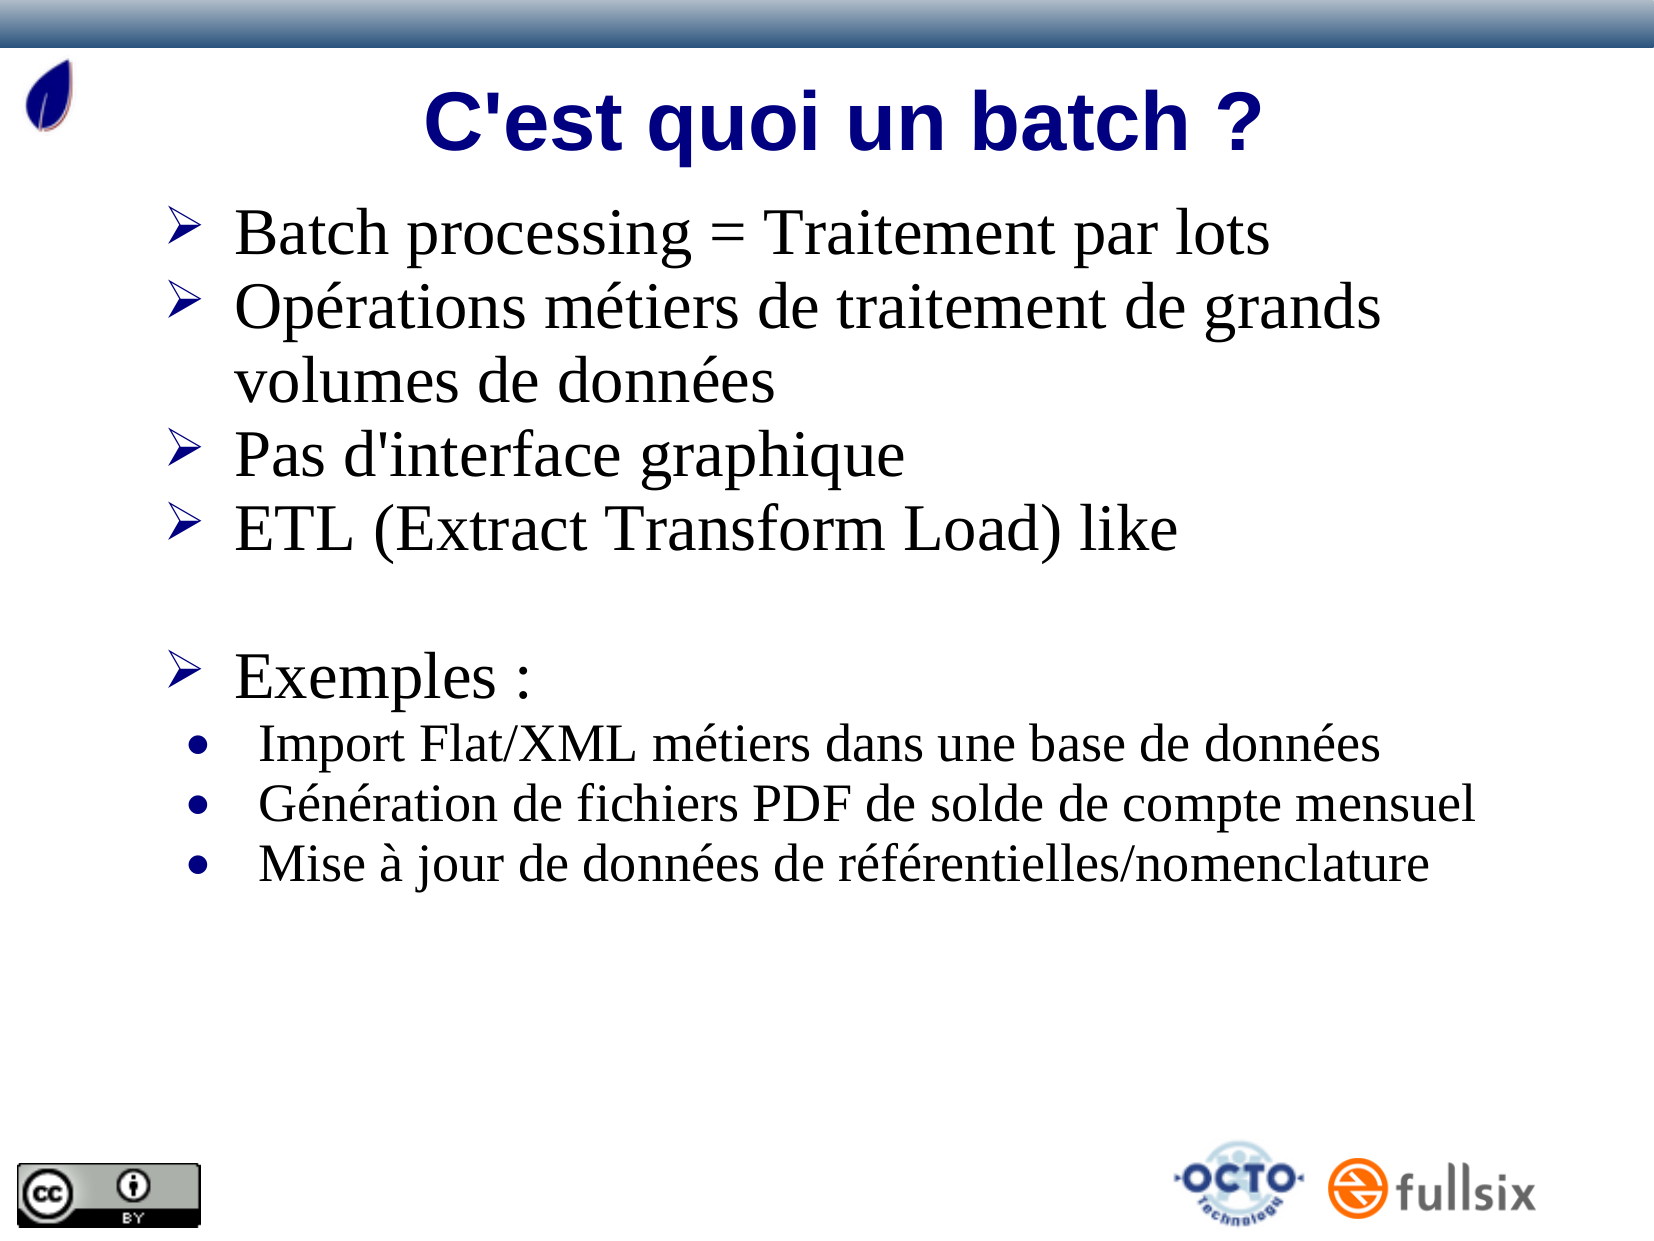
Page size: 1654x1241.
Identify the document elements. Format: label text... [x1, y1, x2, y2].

title C'est quoi un batch ? [156, 55, 1534, 188]
picture [17, 1163, 201, 1228]
list Batch processing = Traitement par lots Opérations métiers de traitement de grands volumes de données Pas d'interface graphique ETL (Extract Transform Load) like Exemples : Import Flat/XML métiers dans une base de données Génération de fichiers PDF de solde de compte mensuel Mise à jour de données de référentielles/nomenclature [151, 194, 1532, 1014]
picture [14, 55, 89, 136]
picture [1328, 1158, 1536, 1219]
picture [1166, 1138, 1313, 1235]
